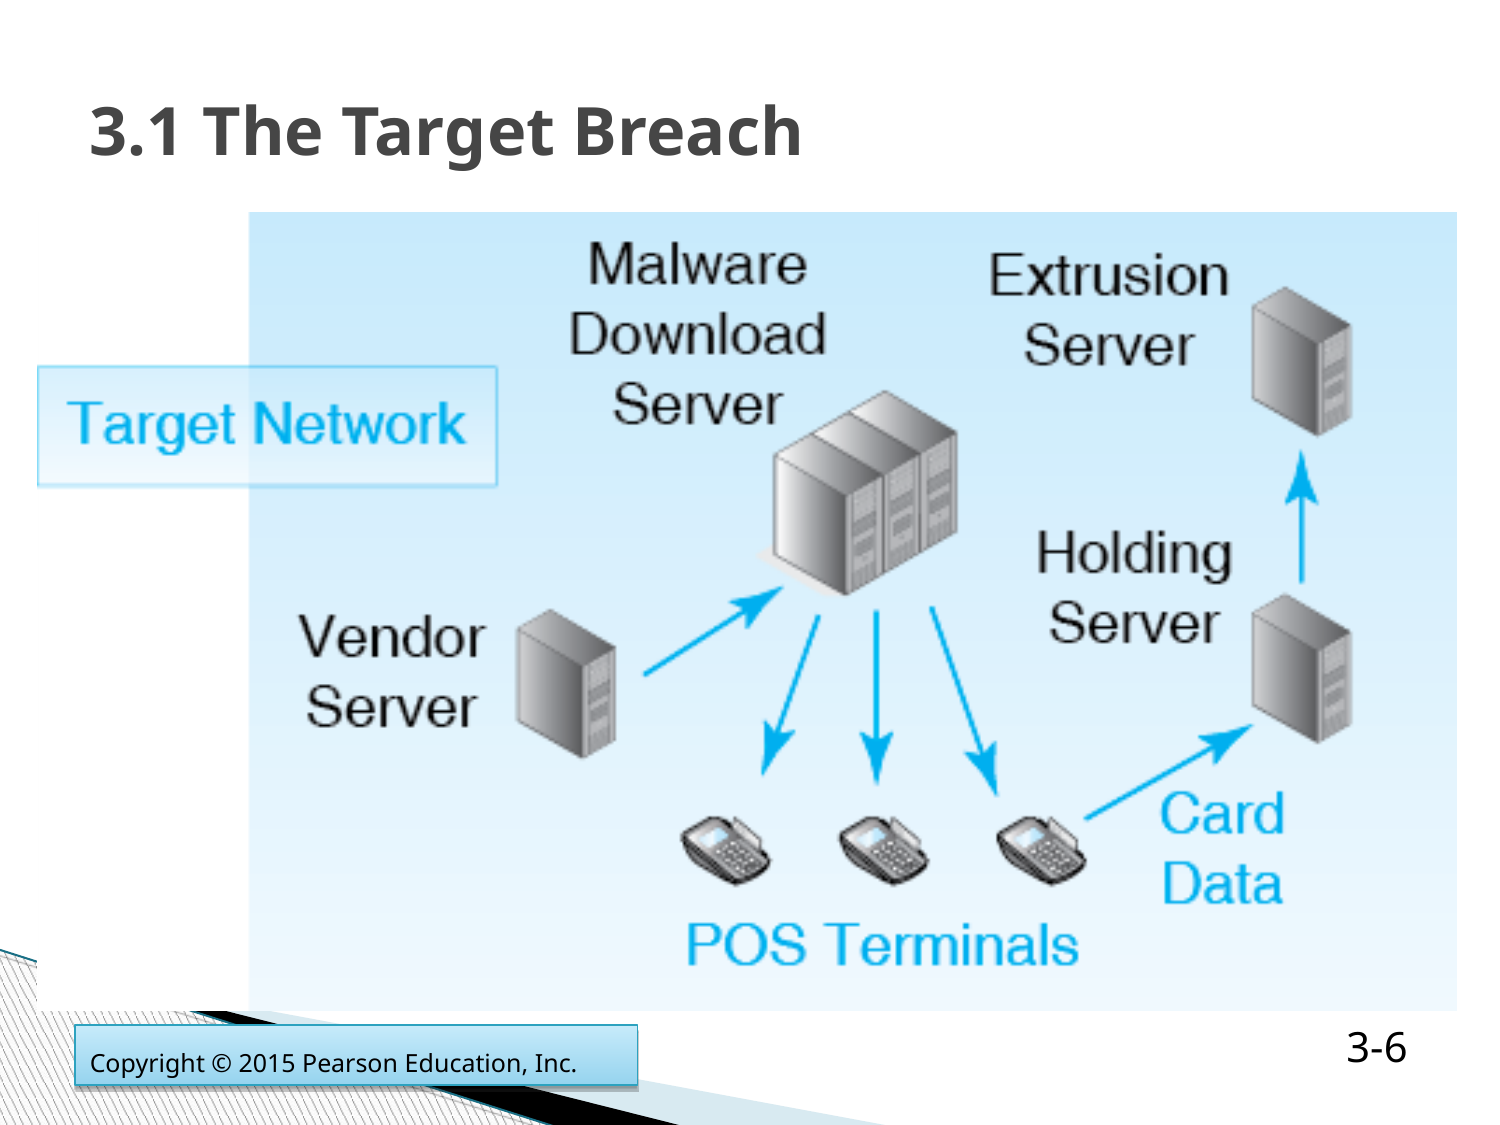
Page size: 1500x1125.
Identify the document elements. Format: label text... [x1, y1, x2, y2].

slide_number 3-<number> [1262, 1025, 1423, 1085]
footer Copyright © 2015 Pearson Education, Inc. [75, 1025, 638, 1085]
picture [0, 212, 1457, 1125]
title 3.1 The Target Breach [75, 45, 1425, 213]
